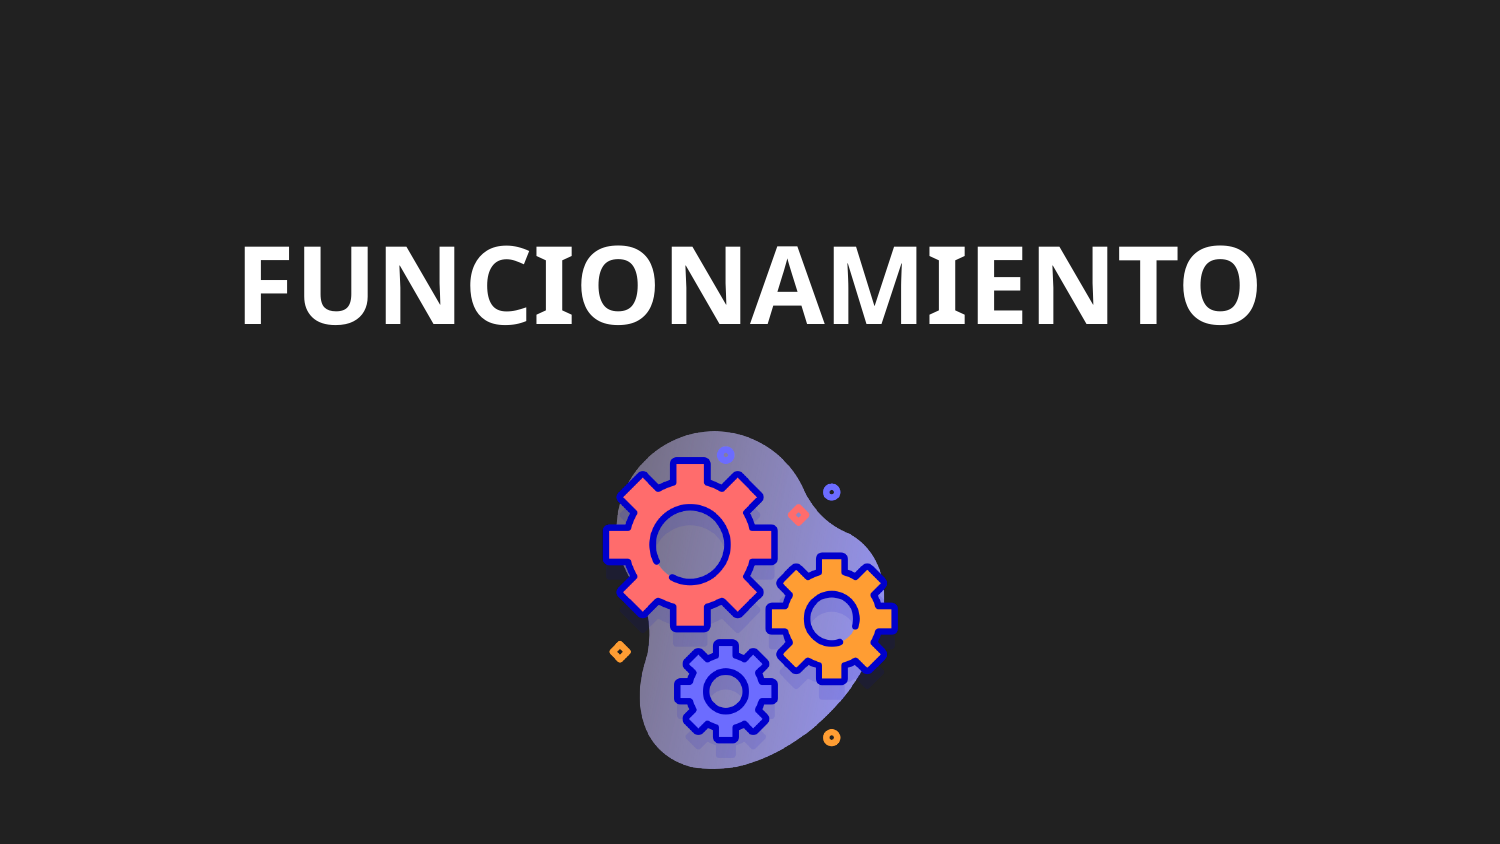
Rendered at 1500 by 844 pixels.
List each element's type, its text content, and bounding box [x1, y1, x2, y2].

text_box FUNCIONAMIENTO [51, 35, 1449, 372]
picture [581, 431, 919, 769]
